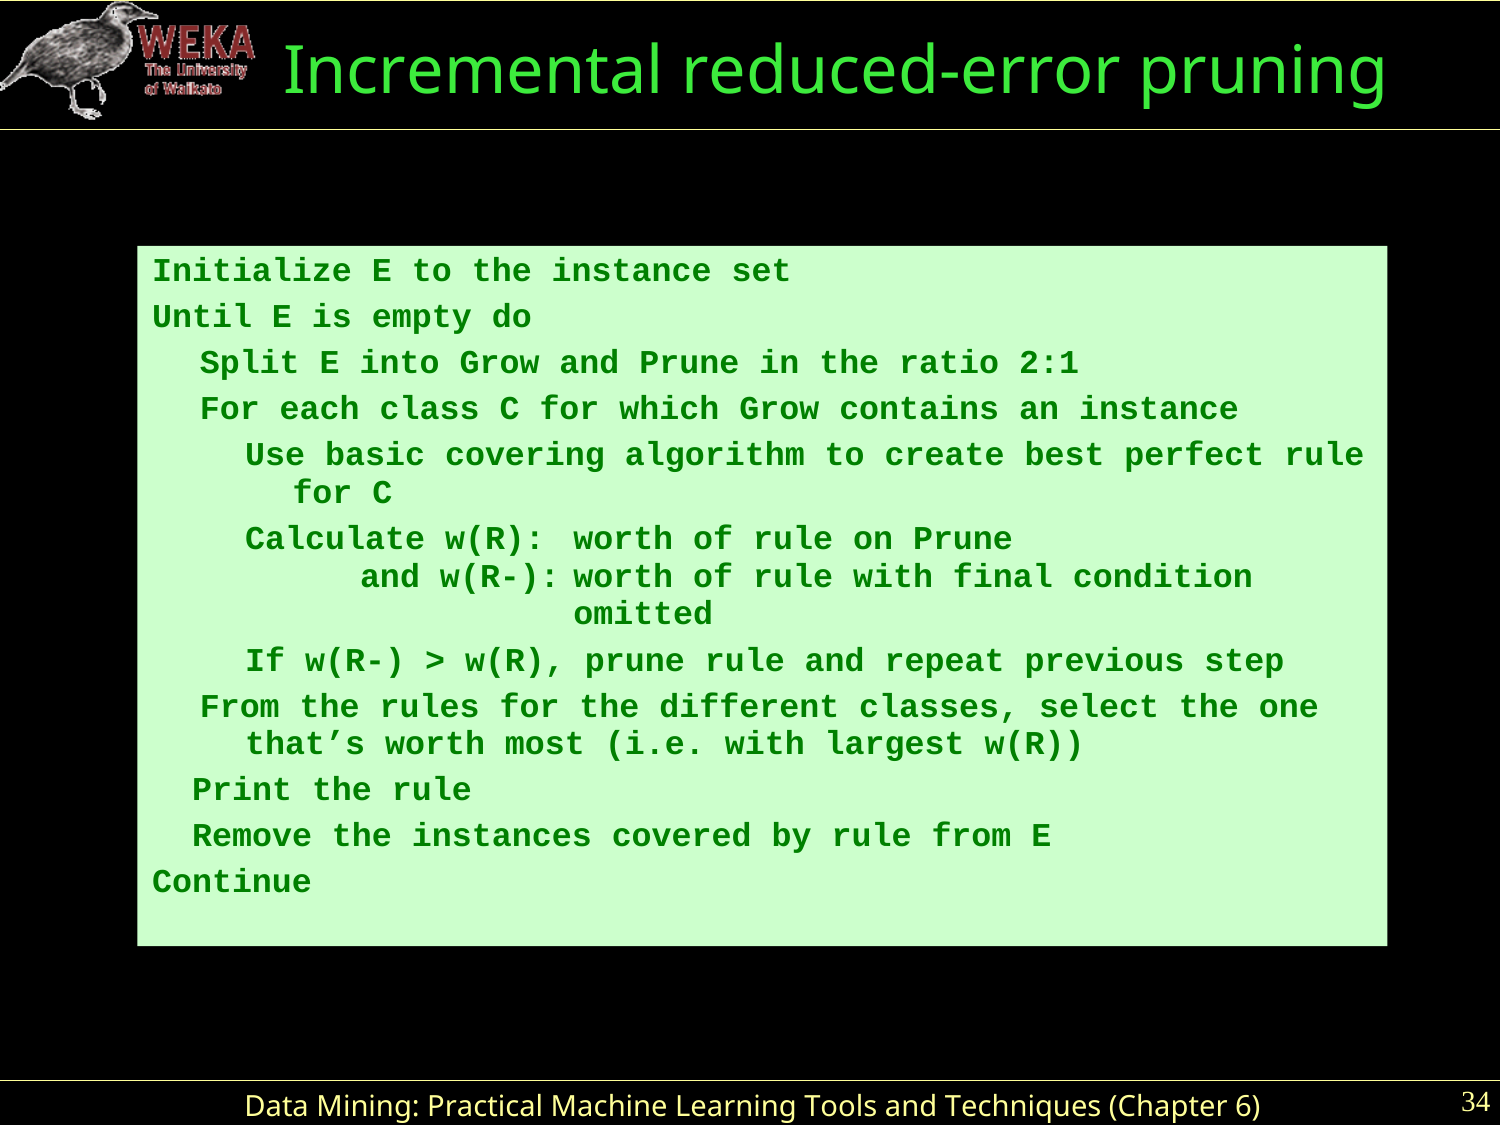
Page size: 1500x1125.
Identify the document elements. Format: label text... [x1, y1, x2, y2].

title Incremental reduced-error pruning [268, 0, 1500, 148]
text_box Initialize E to the instance set Until E is empty do Split E into Grow and Prune in the ratio 2:1 For each class C for which Grow contains an instance Use basic covering algorithm to create best perfect rule for C Calculate w(R): worth of rule on Prune and w(R-): worth of rule with final condition omitted If w(R-) > w(R), prune rule and repeat previous step From the rules for the different classes, select the one that’s worth most (i.e. with largest w(R)) Print the rule Remove the instances covered by rule from E Continue [137, 245, 1388, 947]
picture [0, 1, 266, 129]
